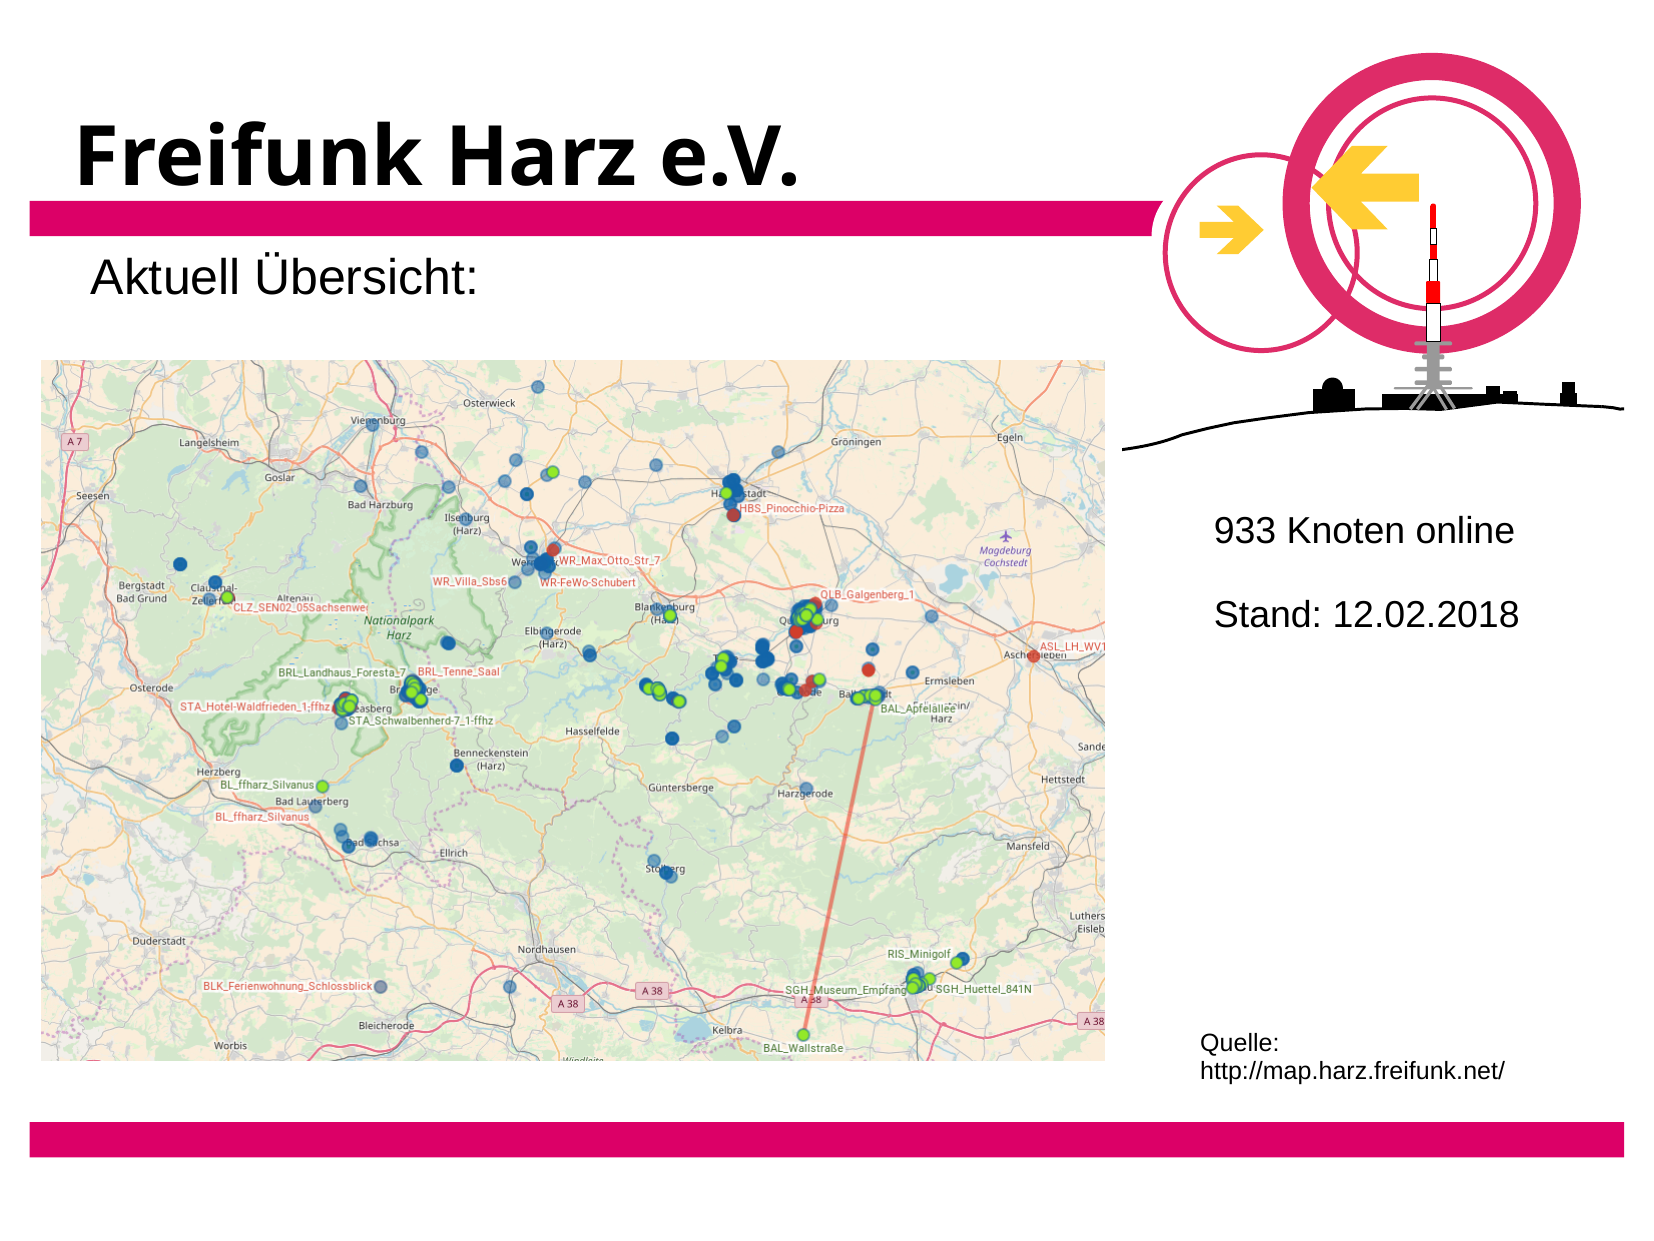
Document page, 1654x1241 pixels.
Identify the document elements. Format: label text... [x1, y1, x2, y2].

picture [41, 360, 1105, 1061]
subtitle Aktuell Übersicht: [76, 218, 697, 324]
text_box [29, 324, 1123, 916]
text_box Quelle: http://map.harz.freifunk.net/ [1185, 1021, 1595, 1093]
text_box 933 Knoten online Stand: 12.02.2018 [1199, 501, 1536, 643]
